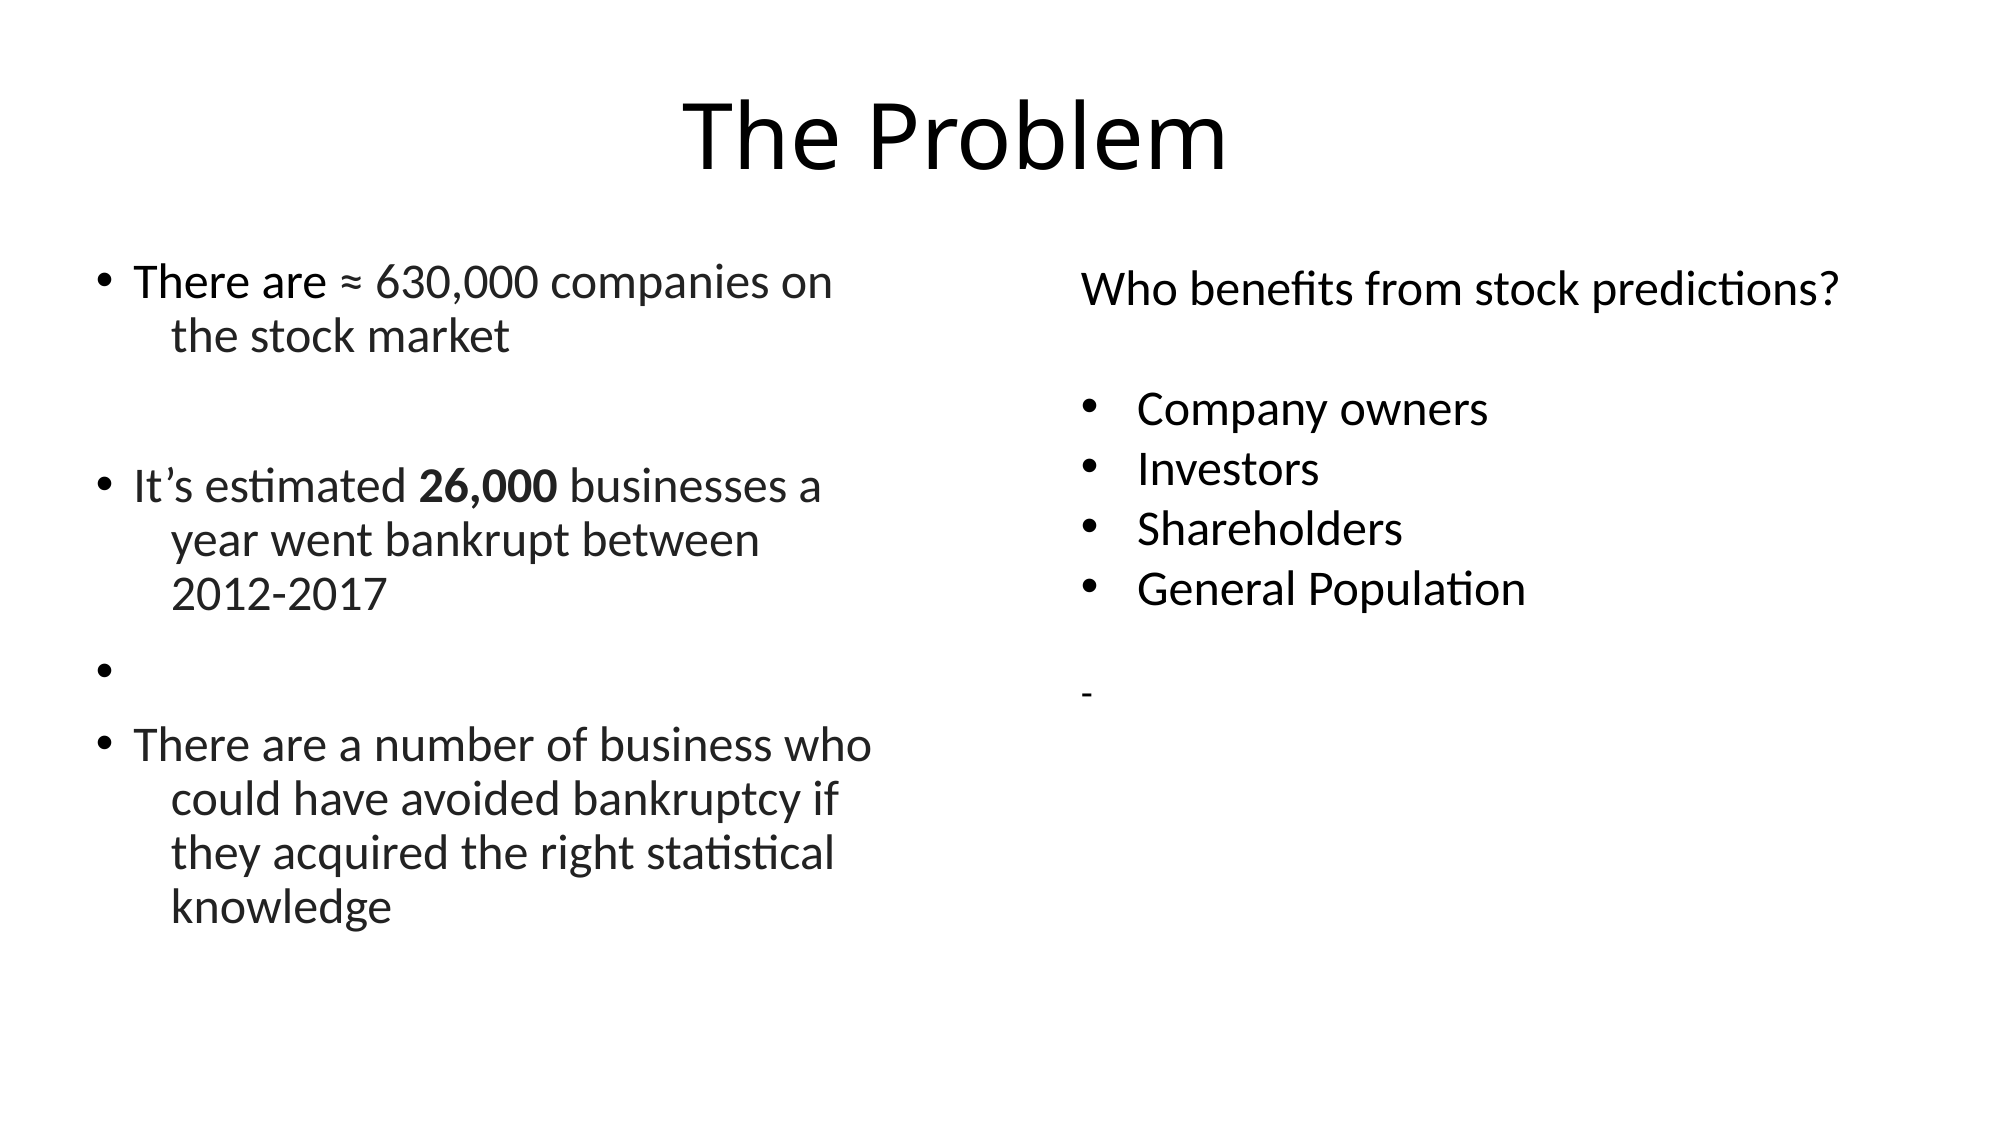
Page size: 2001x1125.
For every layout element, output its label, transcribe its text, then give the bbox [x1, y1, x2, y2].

text_box There are ≈ 630,000 companies on the stock market It’s estimated 26,000 businesses a year went bankrupt between 2012-2017 There are a number of business who could have avoided bankruptcy if they acquired the right statistical knowledge [80, 248, 895, 1095]
title The Problem [105, 30, 1831, 249]
text_box Who benefits from stock predictions? Company owners Investors Shareholders General Population [1065, 248, 1943, 723]
